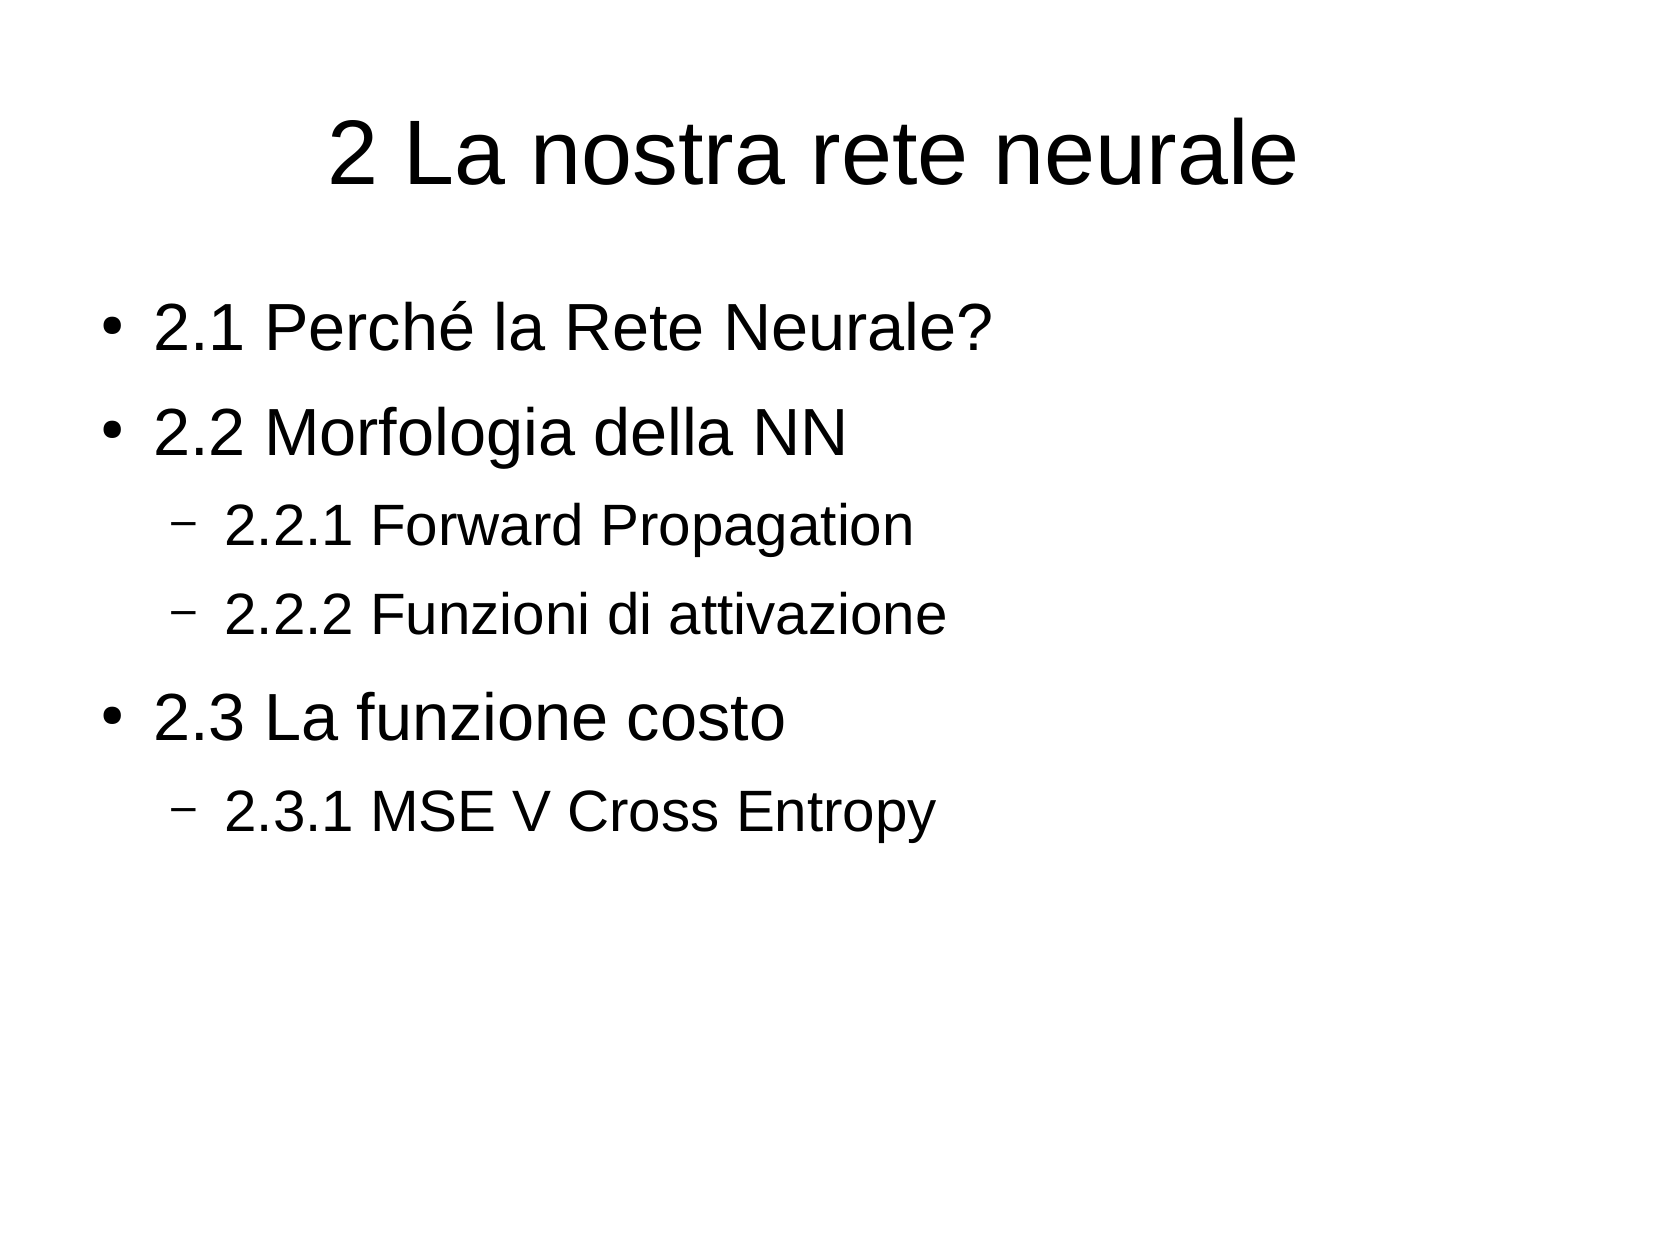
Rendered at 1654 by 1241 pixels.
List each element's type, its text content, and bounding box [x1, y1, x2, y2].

title 2 La nostra rete neurale [82, 49, 1571, 257]
list 2.3 La funzione costo 2.3.1 MSE V Cross Entropy [82, 679, 1571, 851]
list 2.1 Perché la Rete Neurale? 2.2 Morfologia della NN 2.2.1 Forward Propagation 2.2.2 Funzioni di attivazione [82, 290, 1571, 650]
